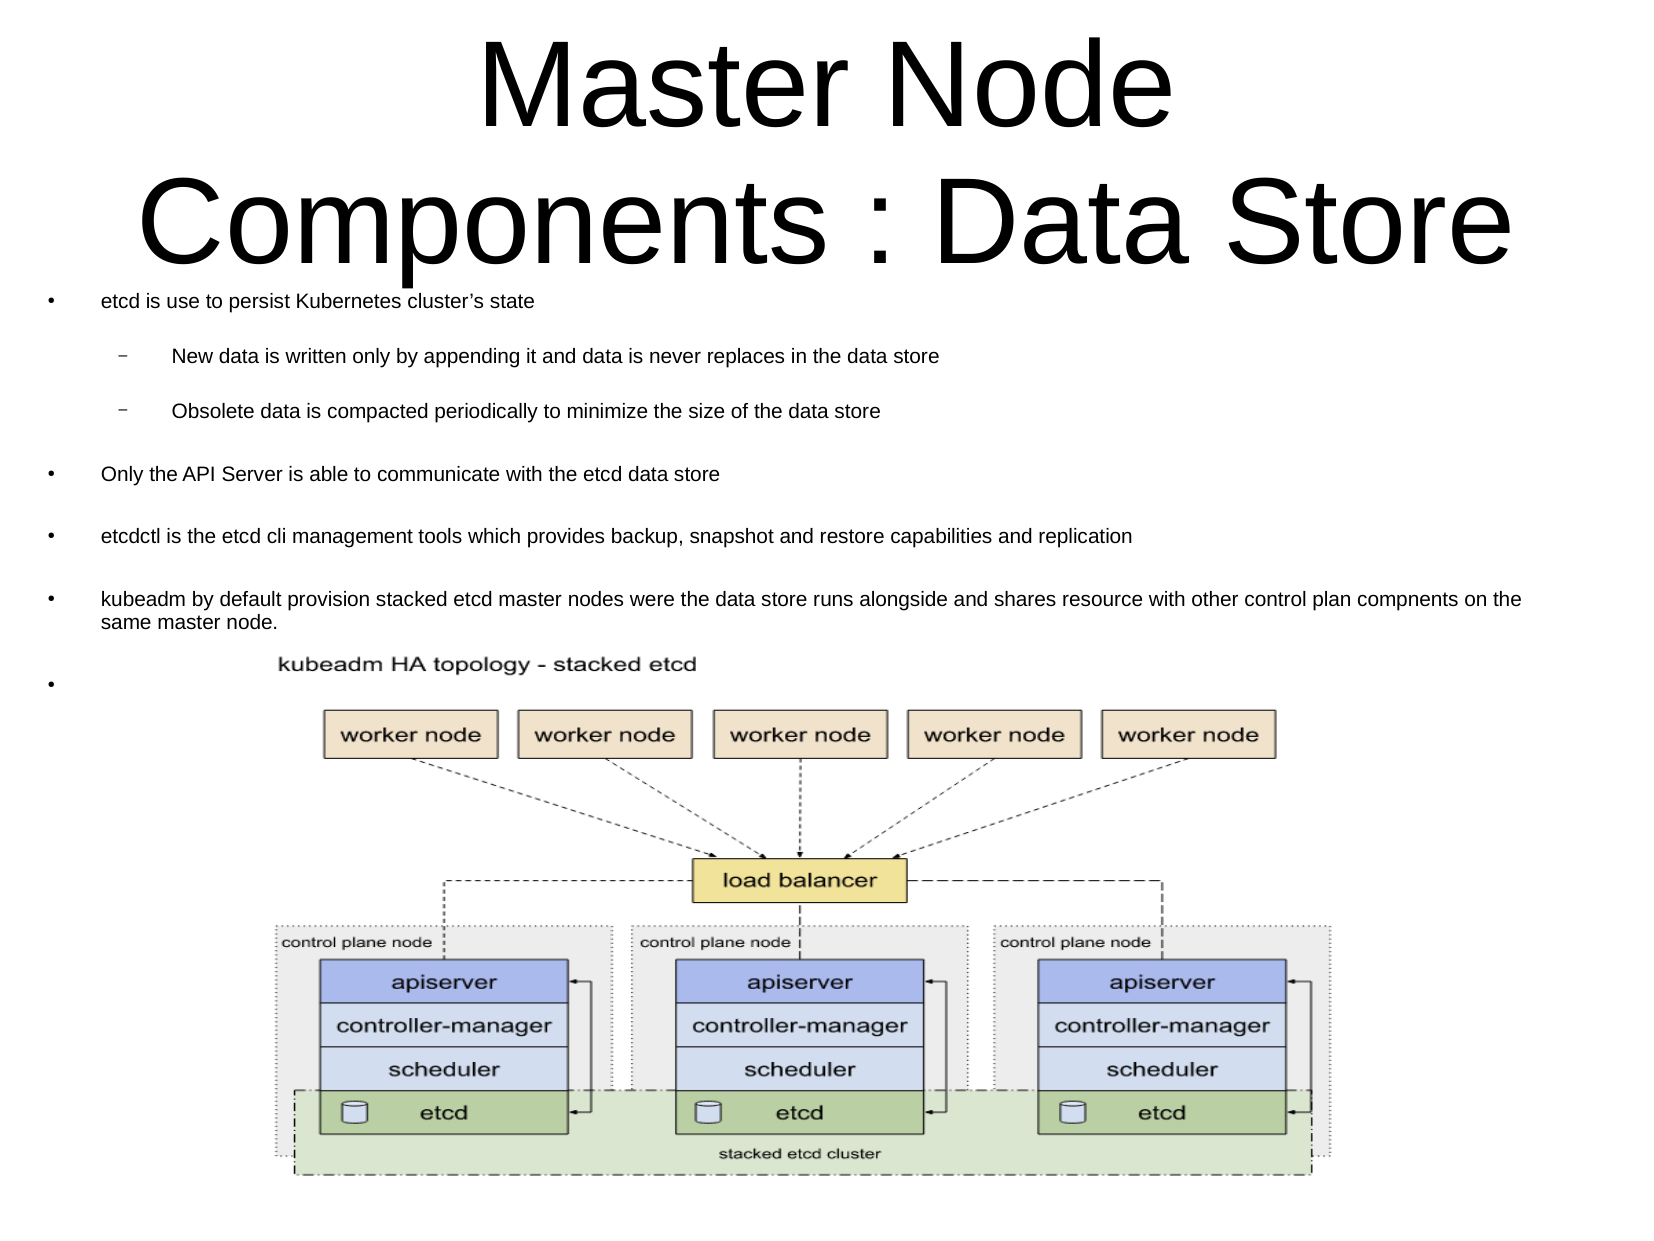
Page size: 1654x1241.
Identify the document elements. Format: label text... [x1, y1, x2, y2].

title Master Node Components : Data Store [82, 0, 1571, 290]
list etcd is use to persist Kubernetes cluster’s state New data is written only by appending it and data is never replaces in the data store Obsolete data is compacted periodically to minimize the size of the data store Only the API Server is able to communicate with the etcd data store etcdctl is the etcd cli management tools which provides backup, snapshot and restore capabilities and replication kubeadm by default provision stacked etcd master nodes were the data store runs alongside and shares resource with other control plan compnents on the same master node. [30, 290, 1571, 1201]
picture [228, 646, 1420, 1201]
